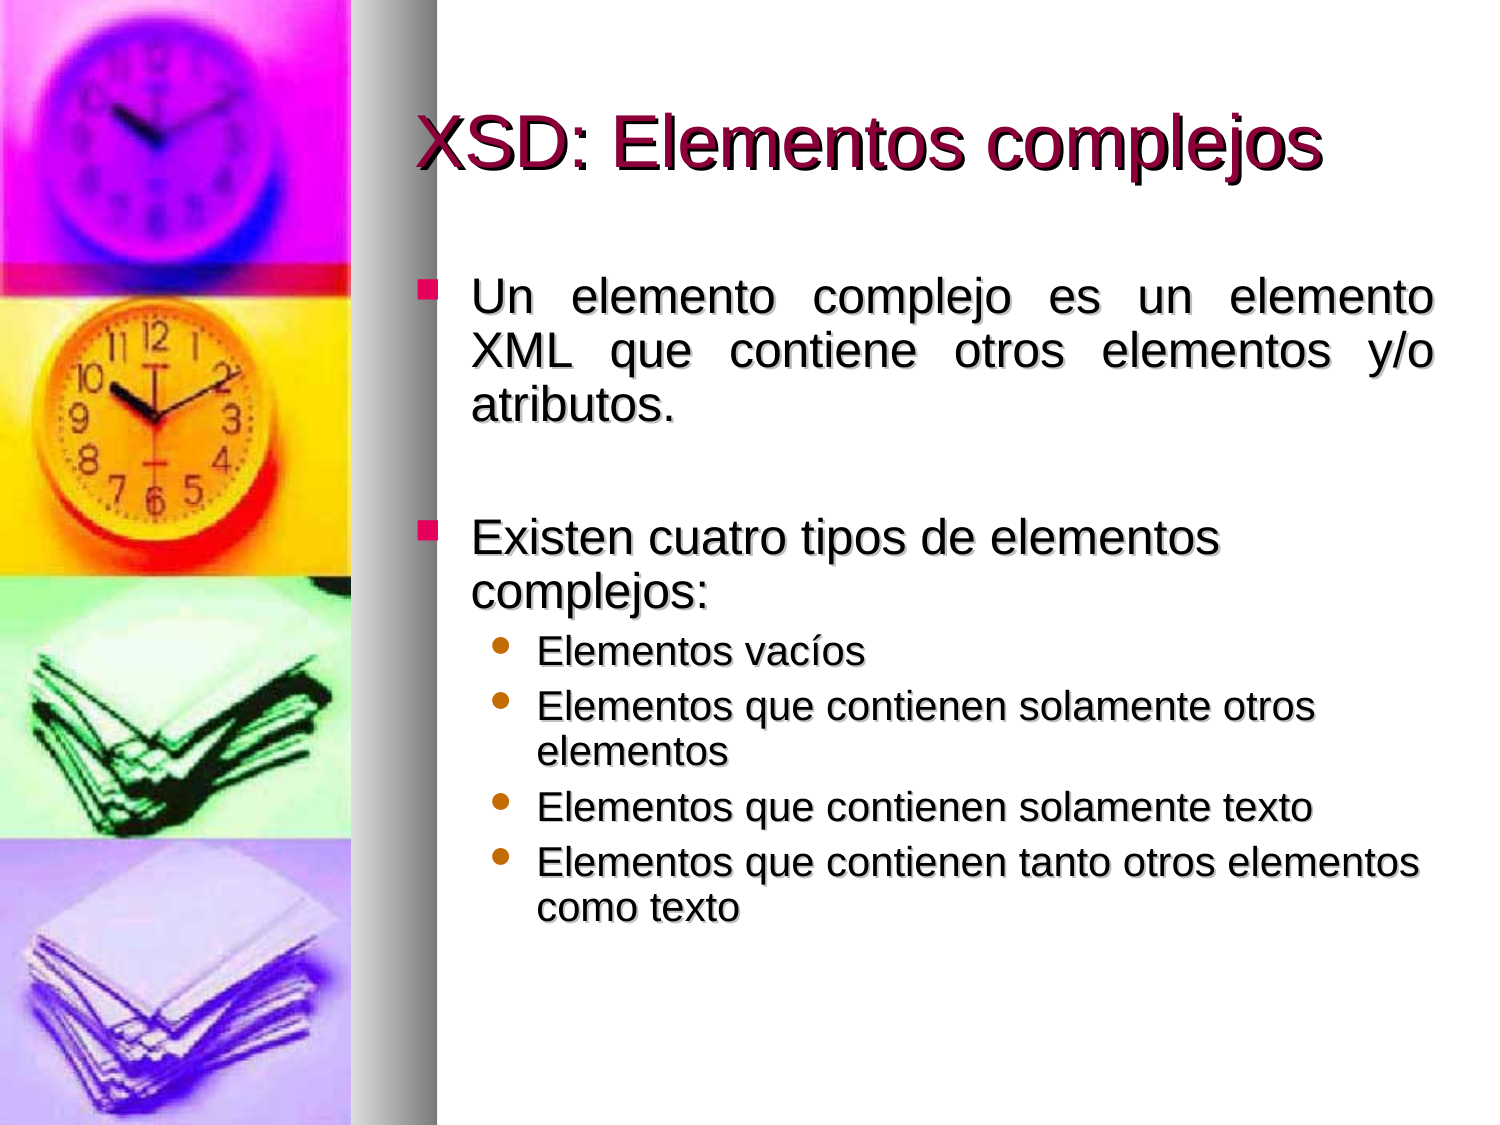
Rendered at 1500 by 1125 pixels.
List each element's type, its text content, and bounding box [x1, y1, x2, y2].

title XSD: Elementos complejos [399, 37, 1450, 238]
list Un elemento complejo es un elemento XML que contiene otros elementos y/o atributos. Existen cuatro tipos de elementos complejos: Elementos vacíos Elementos que contienen solamente otros elementos Elementos que contienen solamente texto Elementos que contienen tanto otros elementos como texto [399, 262, 1450, 1000]
picture [0, 0, 351, 1125]
